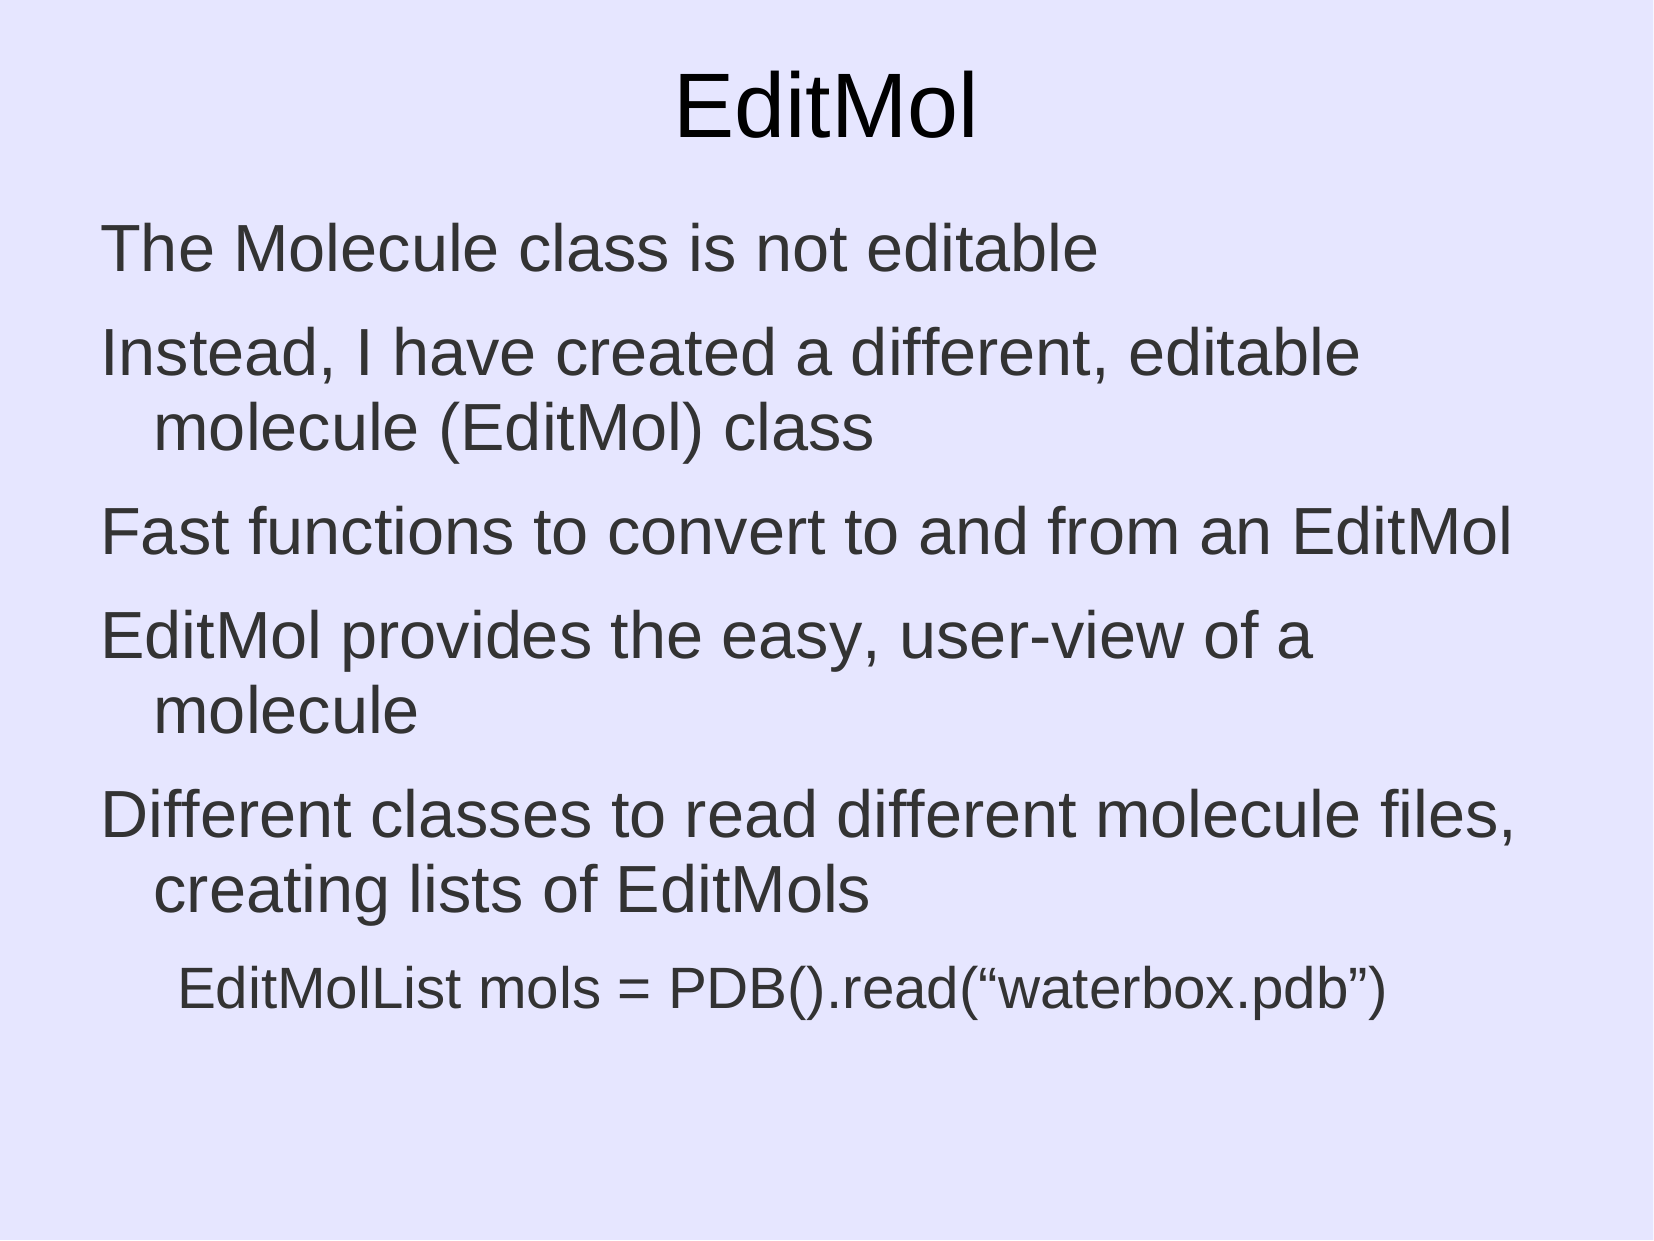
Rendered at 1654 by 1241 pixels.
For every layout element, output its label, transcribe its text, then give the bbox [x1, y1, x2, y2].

title EditMol [82, 49, 1571, 163]
list The Molecule class is not editable Instead, I have created a different, editable molecule (EditMol) class Fast functions to convert to and from an EditMol EditMol provides the easy, user-view of a molecule Different classes to read different molecule files, creating lists of EditMols EditMolList mols = PDB().read(“waterbox.pdb”) [82, 210, 1571, 1167]
